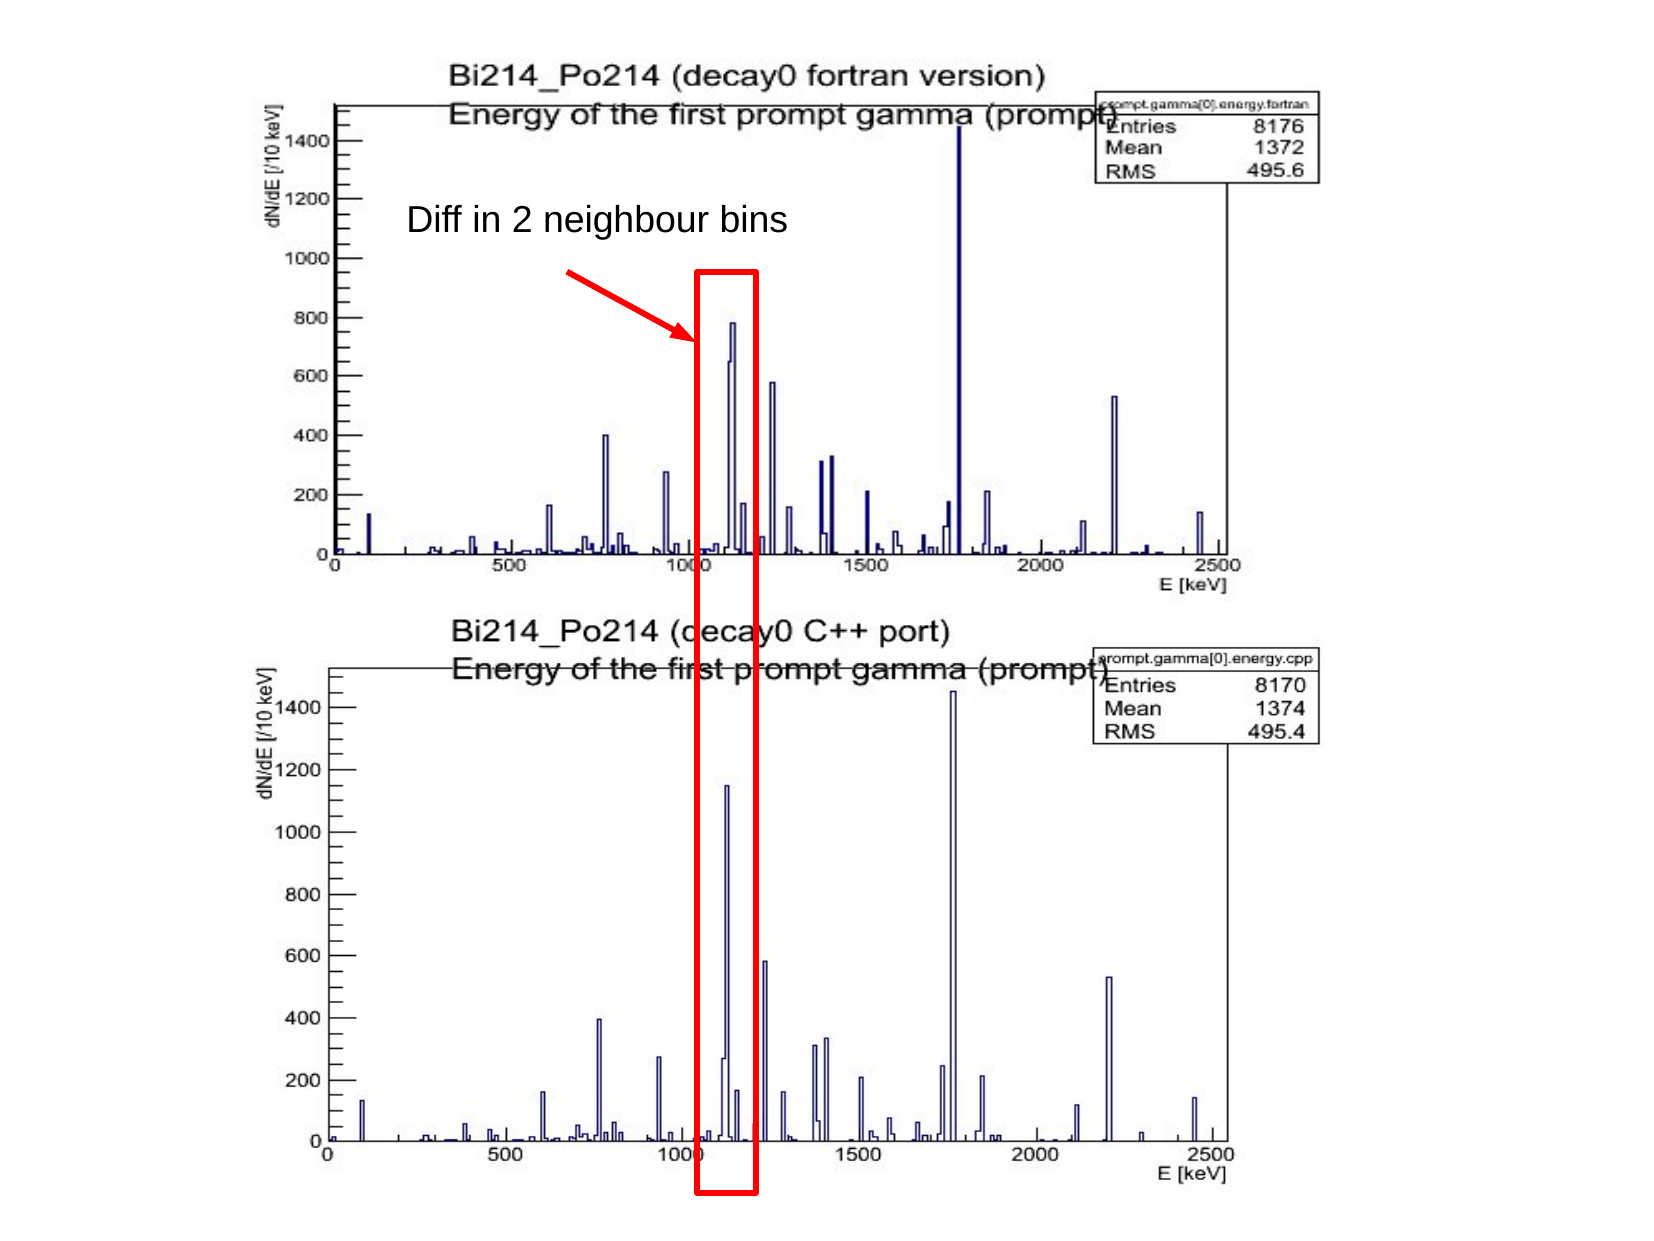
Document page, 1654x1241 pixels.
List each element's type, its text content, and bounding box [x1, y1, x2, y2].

picture [236, 58, 1335, 603]
picture [700, 614, 753, 1190]
text_box Diff in 2 neighbour bins [391, 191, 804, 249]
picture [759, 614, 1335, 1193]
picture [224, 614, 694, 1193]
picture [700, 275, 753, 603]
